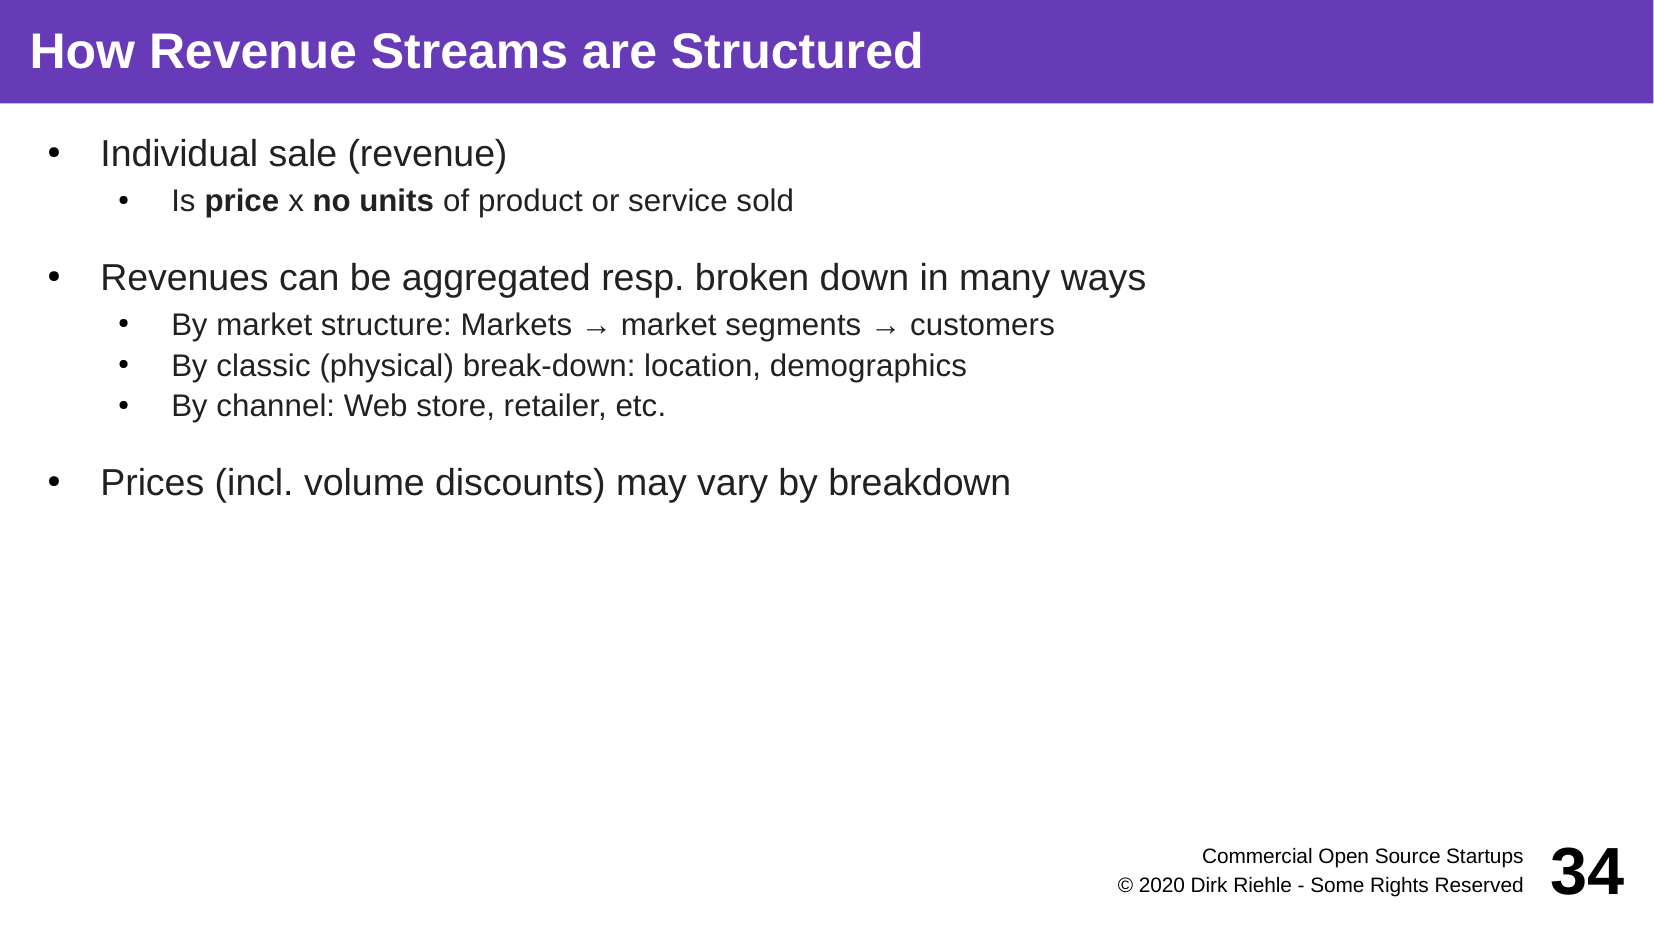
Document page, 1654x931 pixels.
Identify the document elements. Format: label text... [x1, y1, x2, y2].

title How Revenue Streams are Structured [0, 0, 1654, 104]
list Individual sale (revenue) Is price x no units of product or service sold Revenues can be aggregated resp. broken down in many ways By market structure: Markets → market segments → customers By classic (physical) break-down: location, demographics By channel: Web store, retailer, etc. Prices (incl. volume discounts) may vary by breakdown [29, 132, 1625, 813]
